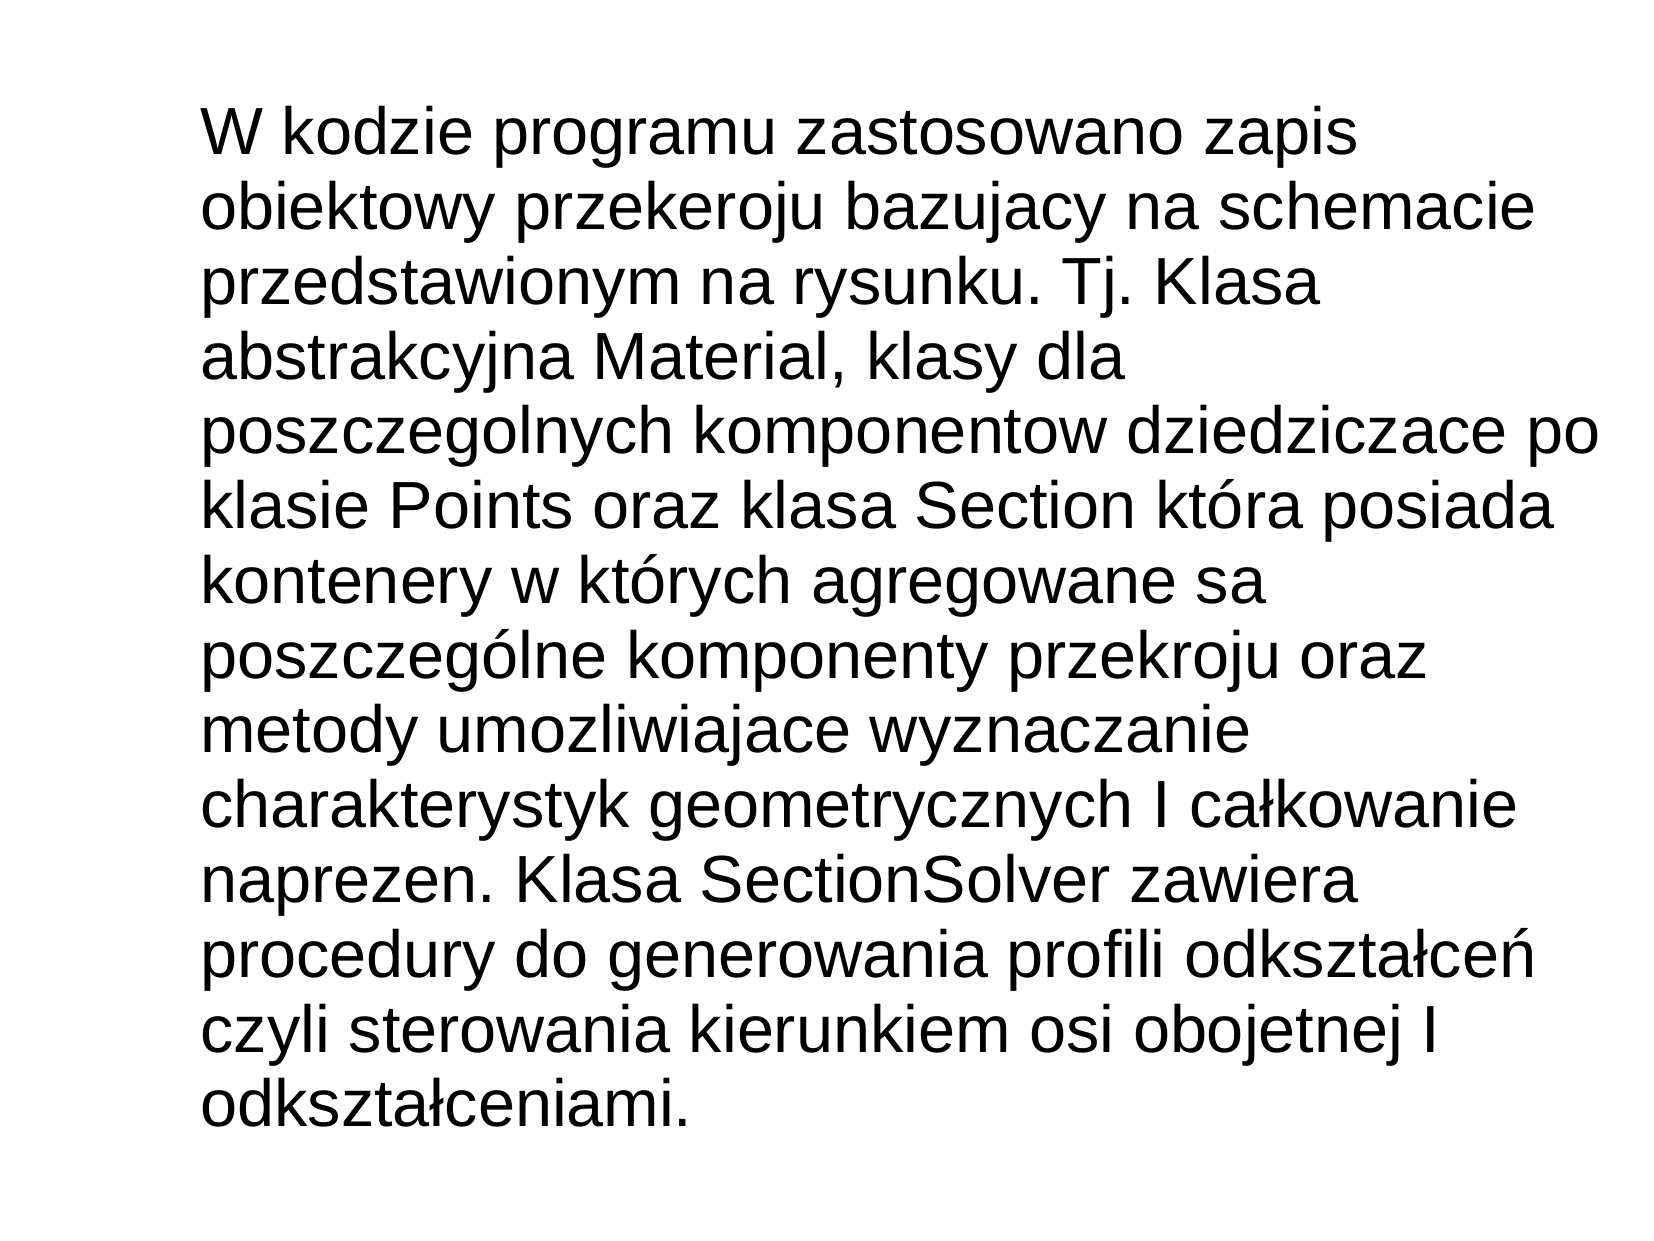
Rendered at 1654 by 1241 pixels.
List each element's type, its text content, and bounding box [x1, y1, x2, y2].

list W kodzie programu zastosowano zapis obiektowy przekeroju bazujacy na schemacie przedstawionym na rysunku. Tj. Klasa abstrakcyjna Material, klasy dla poszczegolnych komponentow dziedziczace po klasie Points oraz klasa Section która posiada kontenery w których agregowane sa poszczególne komponenty przekroju oraz metody umozliwiajace wyznaczanie charakterystyk geometrycznych I całkowanie naprezen. Klasa SectionSolver zawiera procedury do generowania profili odkształceń czyli sterowania kierunkiem osi obojetnej I odkształceniami. [129, 94, 1618, 1134]
